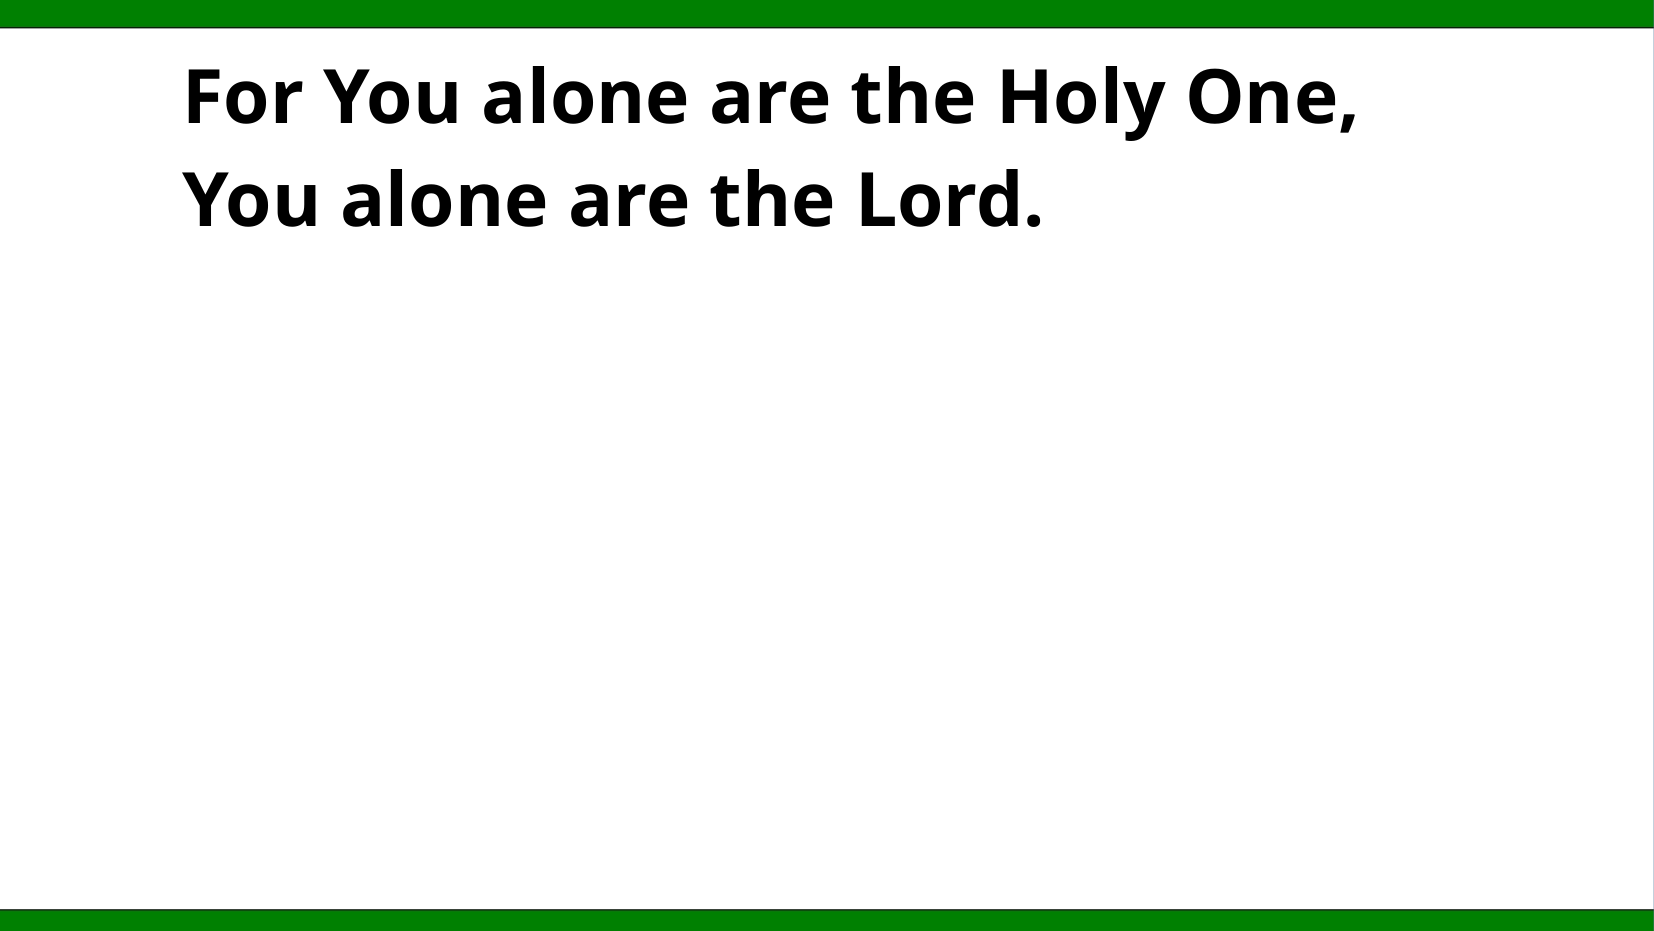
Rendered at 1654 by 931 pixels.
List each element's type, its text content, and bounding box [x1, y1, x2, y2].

text_box For You alone are the Holy One, You alone are the Lord. [90, 36, 1561, 277]
picture [0, 0, 1654, 931]
